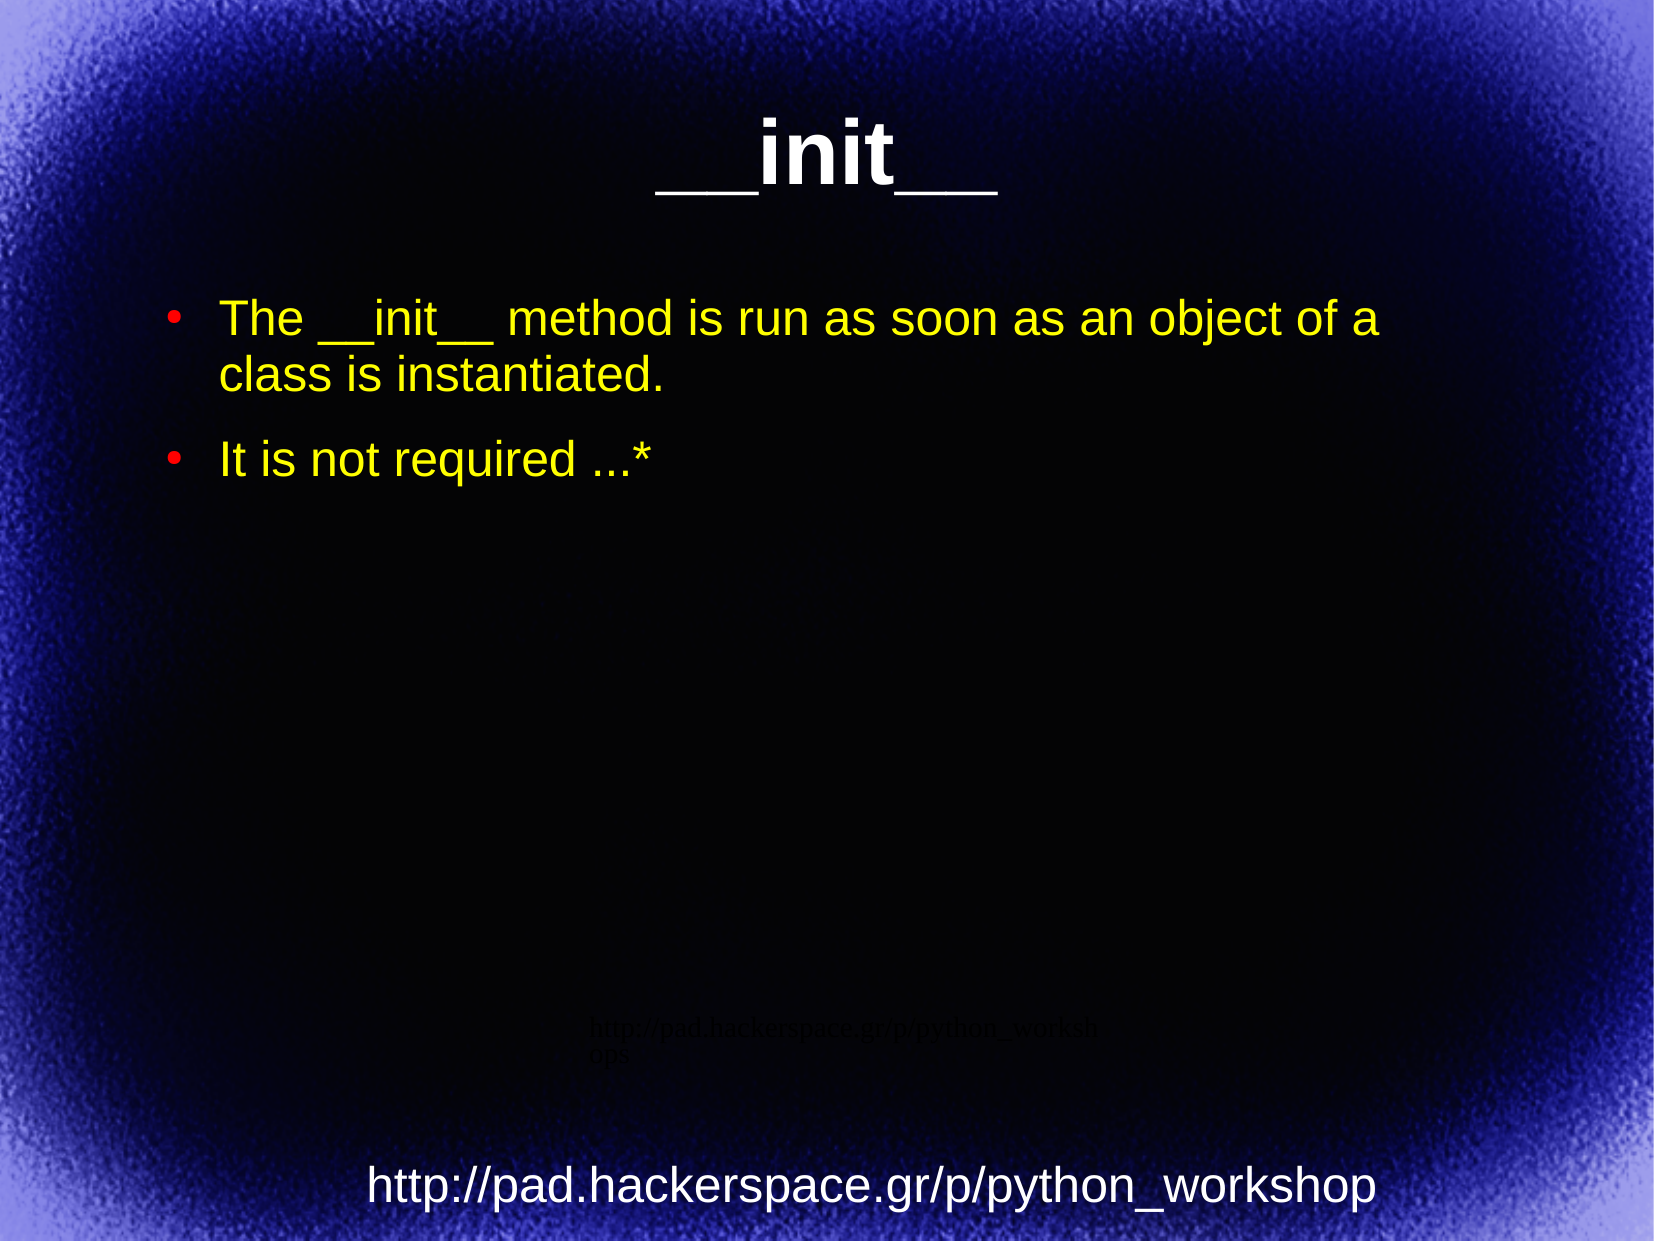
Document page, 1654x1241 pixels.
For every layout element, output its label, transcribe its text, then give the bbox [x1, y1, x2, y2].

text_box http://pad.hackerspace.gr/p/python_workshop [366, 1157, 1379, 1214]
list The __init__ method is run as soon as an object of a class is instantiated. It is not required ...* [147, 290, 1506, 1178]
picture [0, 0, 1654, 1241]
title __init__ [147, 49, 1506, 257]
